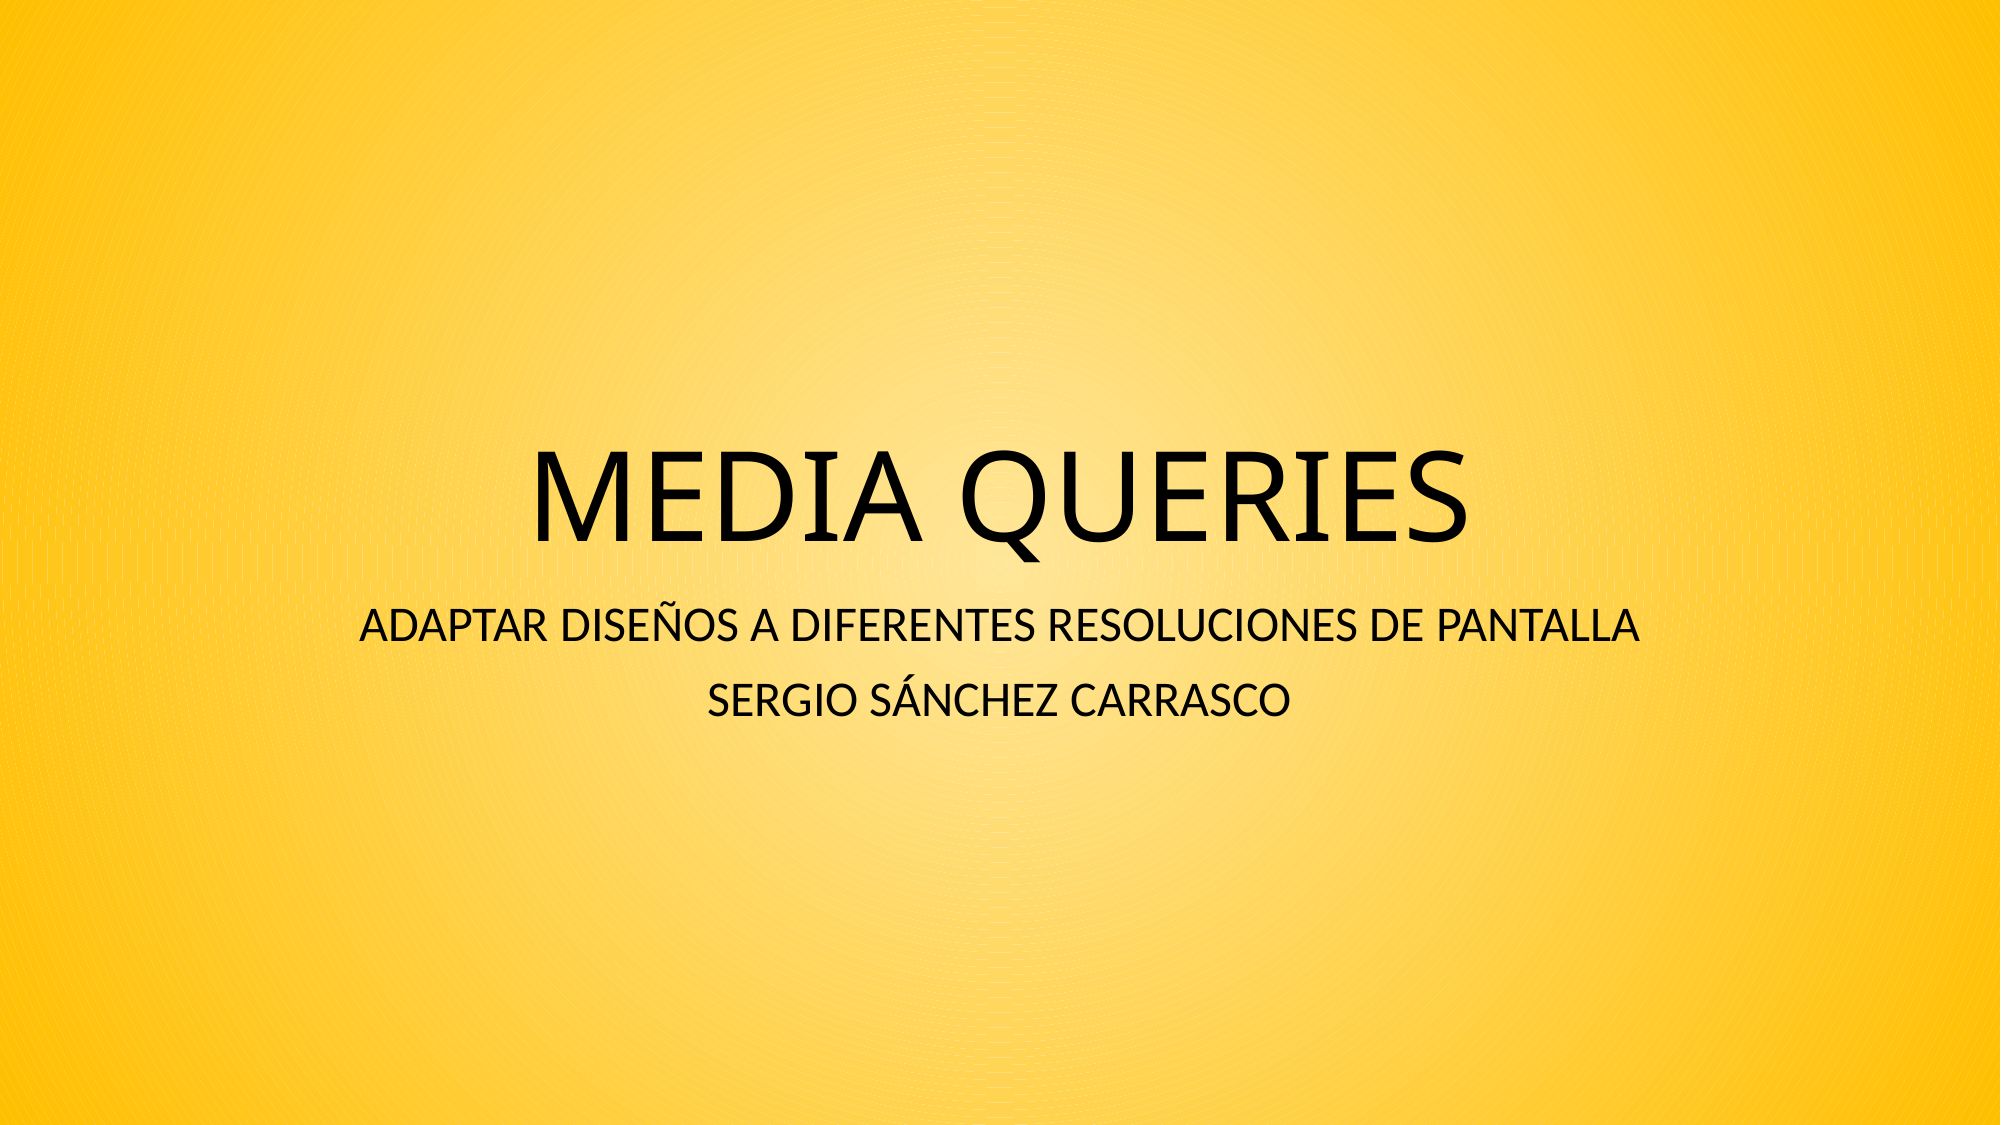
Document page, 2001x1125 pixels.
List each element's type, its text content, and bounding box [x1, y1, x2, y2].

subtitle ADAPTAR DISEÑOS A DIFERENTES RESOLUCIONES DE PANTALLA SERGIO SÁNCHEZ CARRASCO [249, 590, 1750, 863]
title MEDIA QUERIES [249, 184, 1750, 576]
